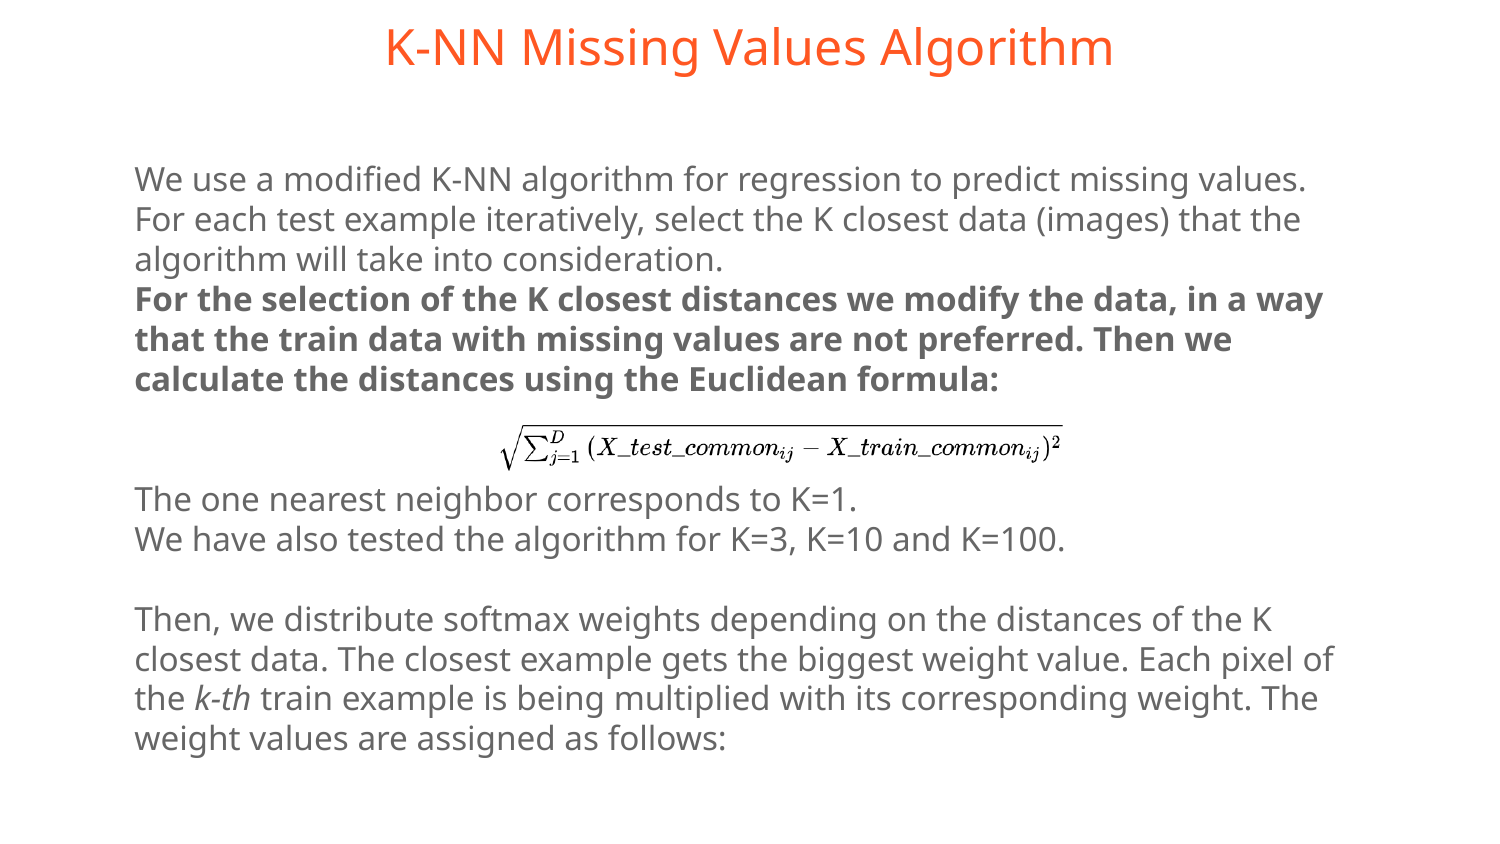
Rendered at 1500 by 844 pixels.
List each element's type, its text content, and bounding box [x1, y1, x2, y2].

picture [497, 421, 1063, 473]
list We use a modified K-NN algorithm for regression to predict missing values. For each test example iteratively, select the K closest data (images) that the algorithm will take into consideration. For the selection of the K closest distances we modify the data, in a way that the train data with missing values are not preferred. Then we calculate the distances using the Euclidean formula: The one nearest neighbor corresponds to K=1. We have also tested the algorithm for K=3, K=10 and K=100. Then, we distribute softmax weights depending on the distances of the K closest data. The closest example gets the biggest weight value. Each pixel of the k-th train example is being multiplied with its corresponding weight. The weight values are assigned as follows: [119, 143, 1381, 789]
title K-NN Missing Values Algorithm [119, 0, 1381, 123]
